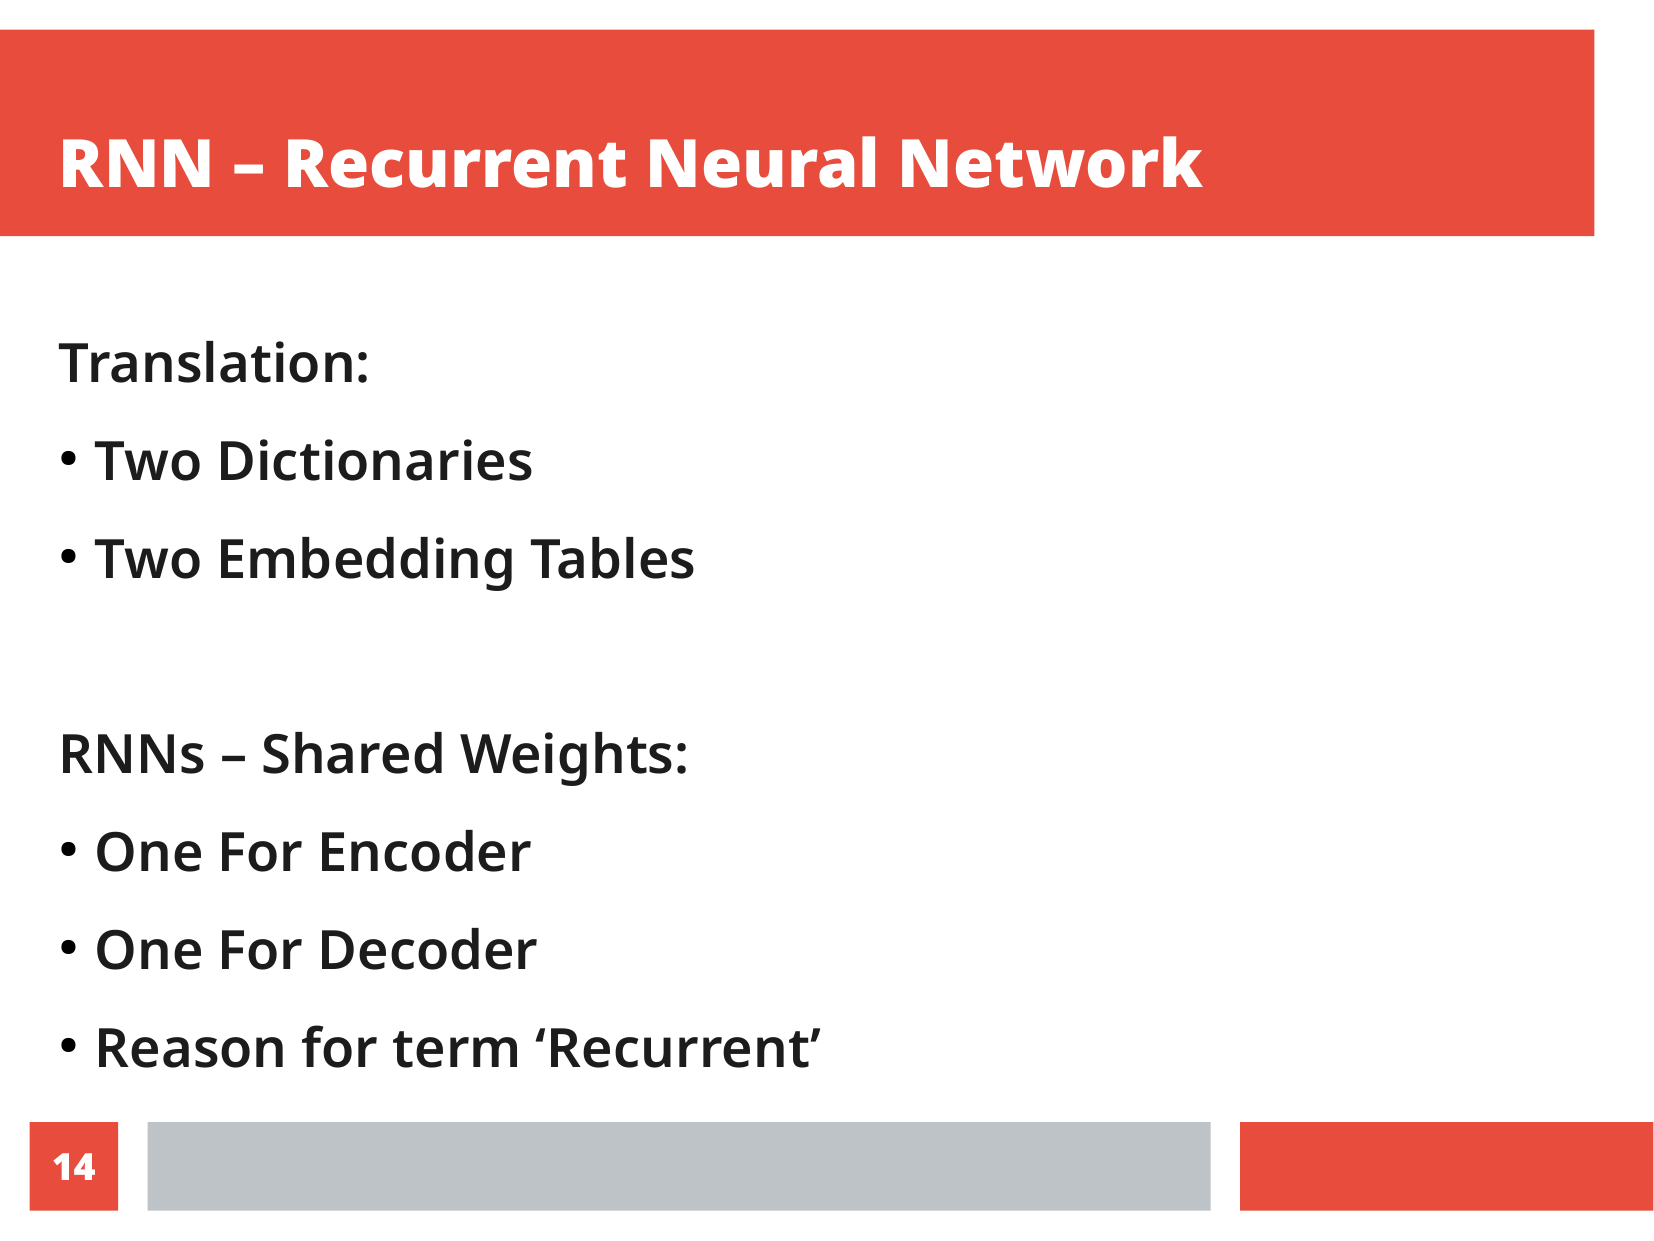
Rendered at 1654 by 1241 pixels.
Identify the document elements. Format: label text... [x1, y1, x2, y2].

list Translation: Two Dictionaries Two Embedding Tables RNNs – Shared Weights: One For Encoder One For Decoder Reason for term ‘Recurrent’ [59, 324, 1565, 1093]
title RNN – Recurrent Neural Network [59, 59, 1595, 207]
